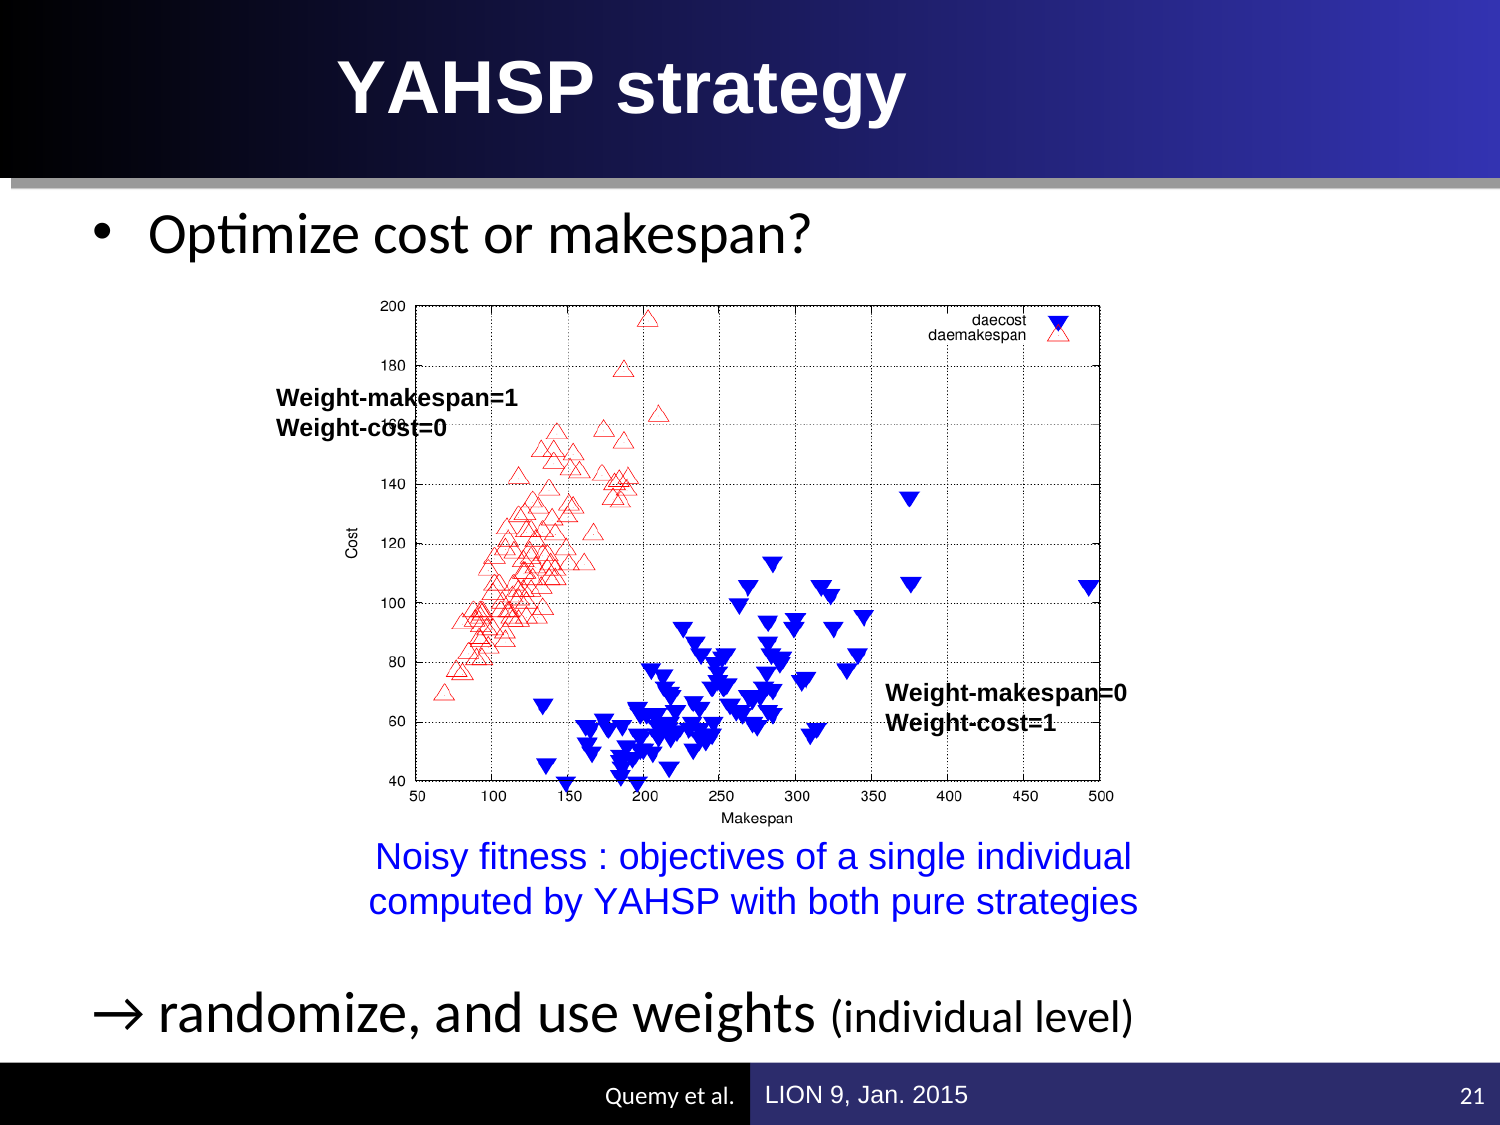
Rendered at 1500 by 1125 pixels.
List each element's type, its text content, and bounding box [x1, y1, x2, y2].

text_box Weight-makespan=1 Weight-cost=0 [261, 374, 534, 449]
picture [330, 289, 1134, 824]
text_box Noisy fitness : objectives of a single individual computed by YAHSP with both pure strategies [310, 824, 1198, 930]
list Optimize cost or makespan? → randomize, and use weights (individual level) [77, 187, 1428, 1125]
text_box Weight-makespan=0 Weight-cost=1 [870, 668, 1143, 744]
text_box YAHSP strategy [322, 31, 1214, 137]
